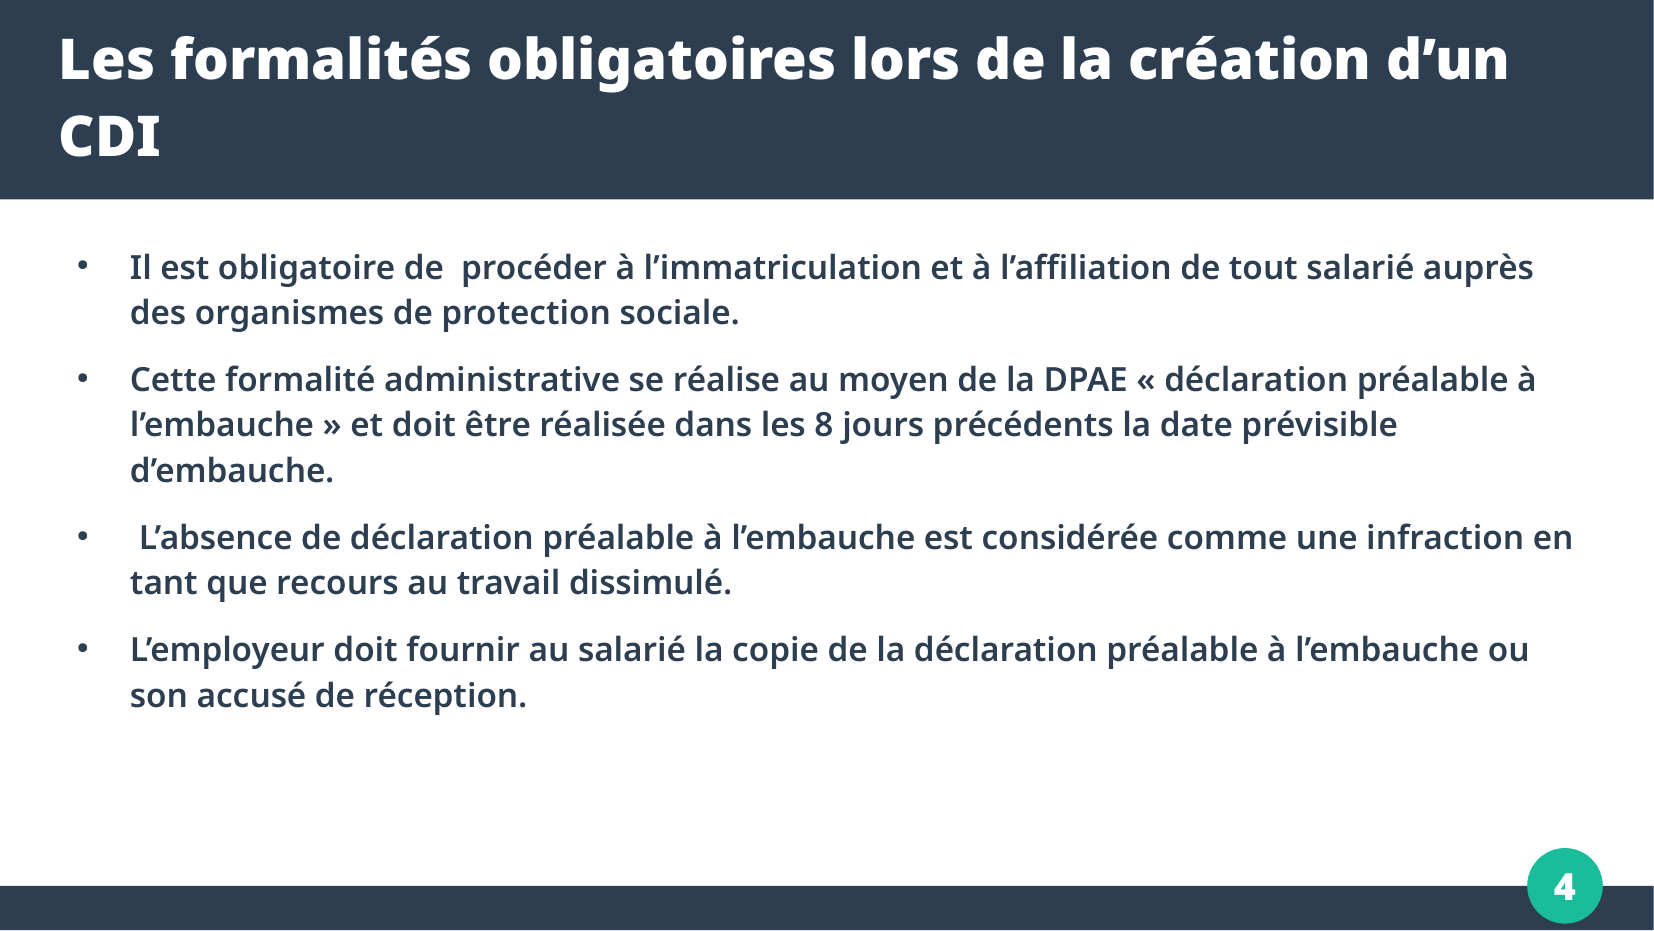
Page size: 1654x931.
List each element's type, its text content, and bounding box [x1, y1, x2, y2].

title Les formalités obligatoires lors de la création d’un CDI [59, 37, 1595, 156]
list Il est obligatoire de procéder à l’immatriculation et à l’affiliation de tout salarié auprès des organismes de protection sociale. Cette formalité administrative se réalise au moyen de la DPAE « déclaration préalable à l’embauche » et doit être réalisée dans les 8 jours précédents la date prévisible d’embauche. L’absence de déclaration préalable à l’embauche est considérée comme une infraction en tant que recours au travail dissimulé. L’employeur doit fournir au salarié la copie de la déclaration préalable à l’embauche ou son accusé de réception. [59, 243, 1595, 864]
